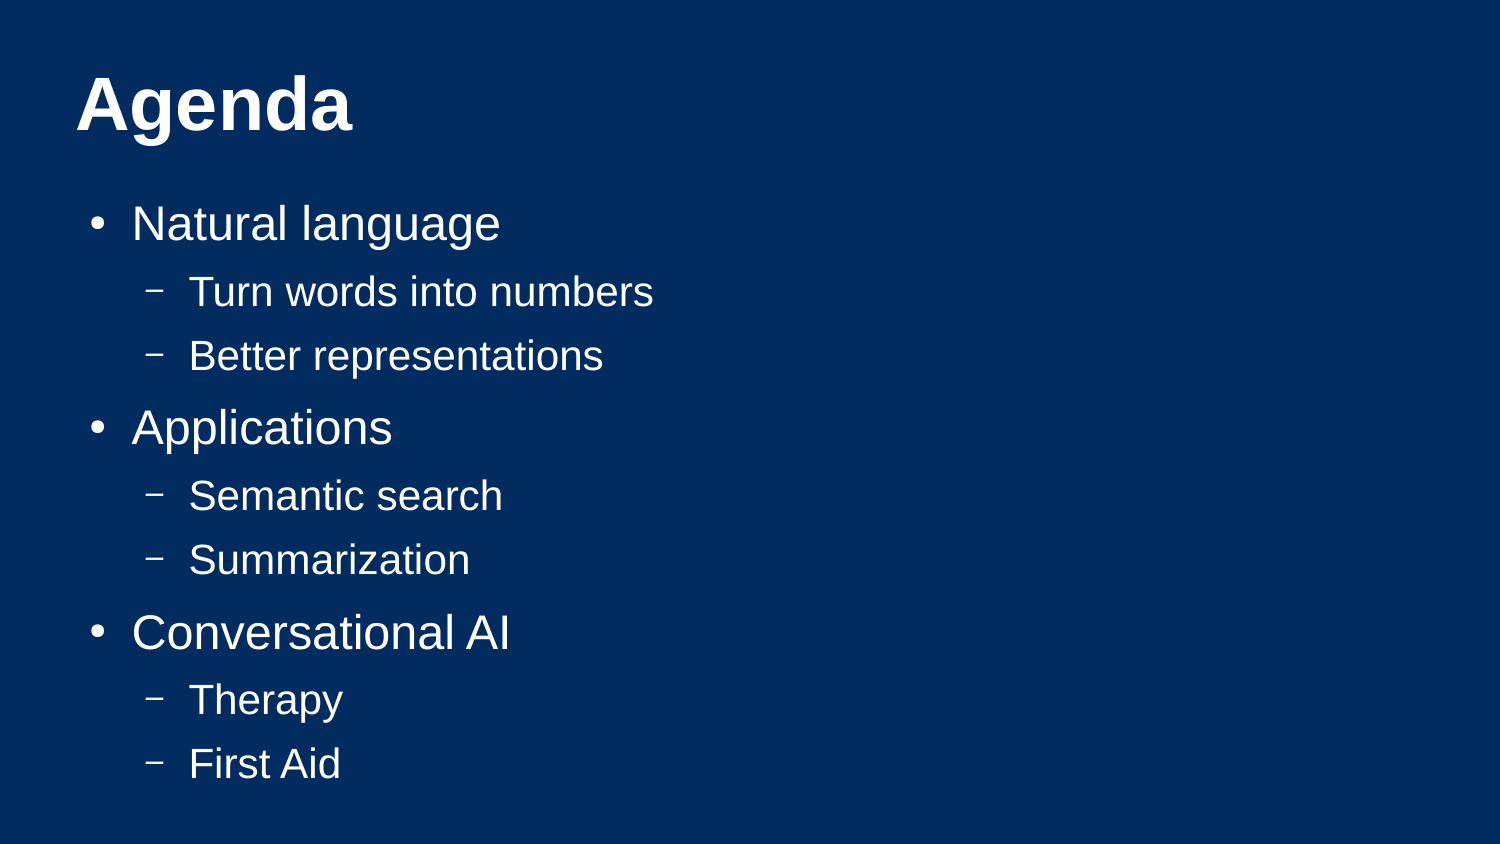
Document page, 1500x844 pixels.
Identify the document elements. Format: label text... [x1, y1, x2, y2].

title Agenda [74, 33, 1425, 175]
list Natural language Turn words into numbers Better representations Applications Semantic search Summarization Conversational AI Therapy First Aid [75, 196, 1426, 796]
